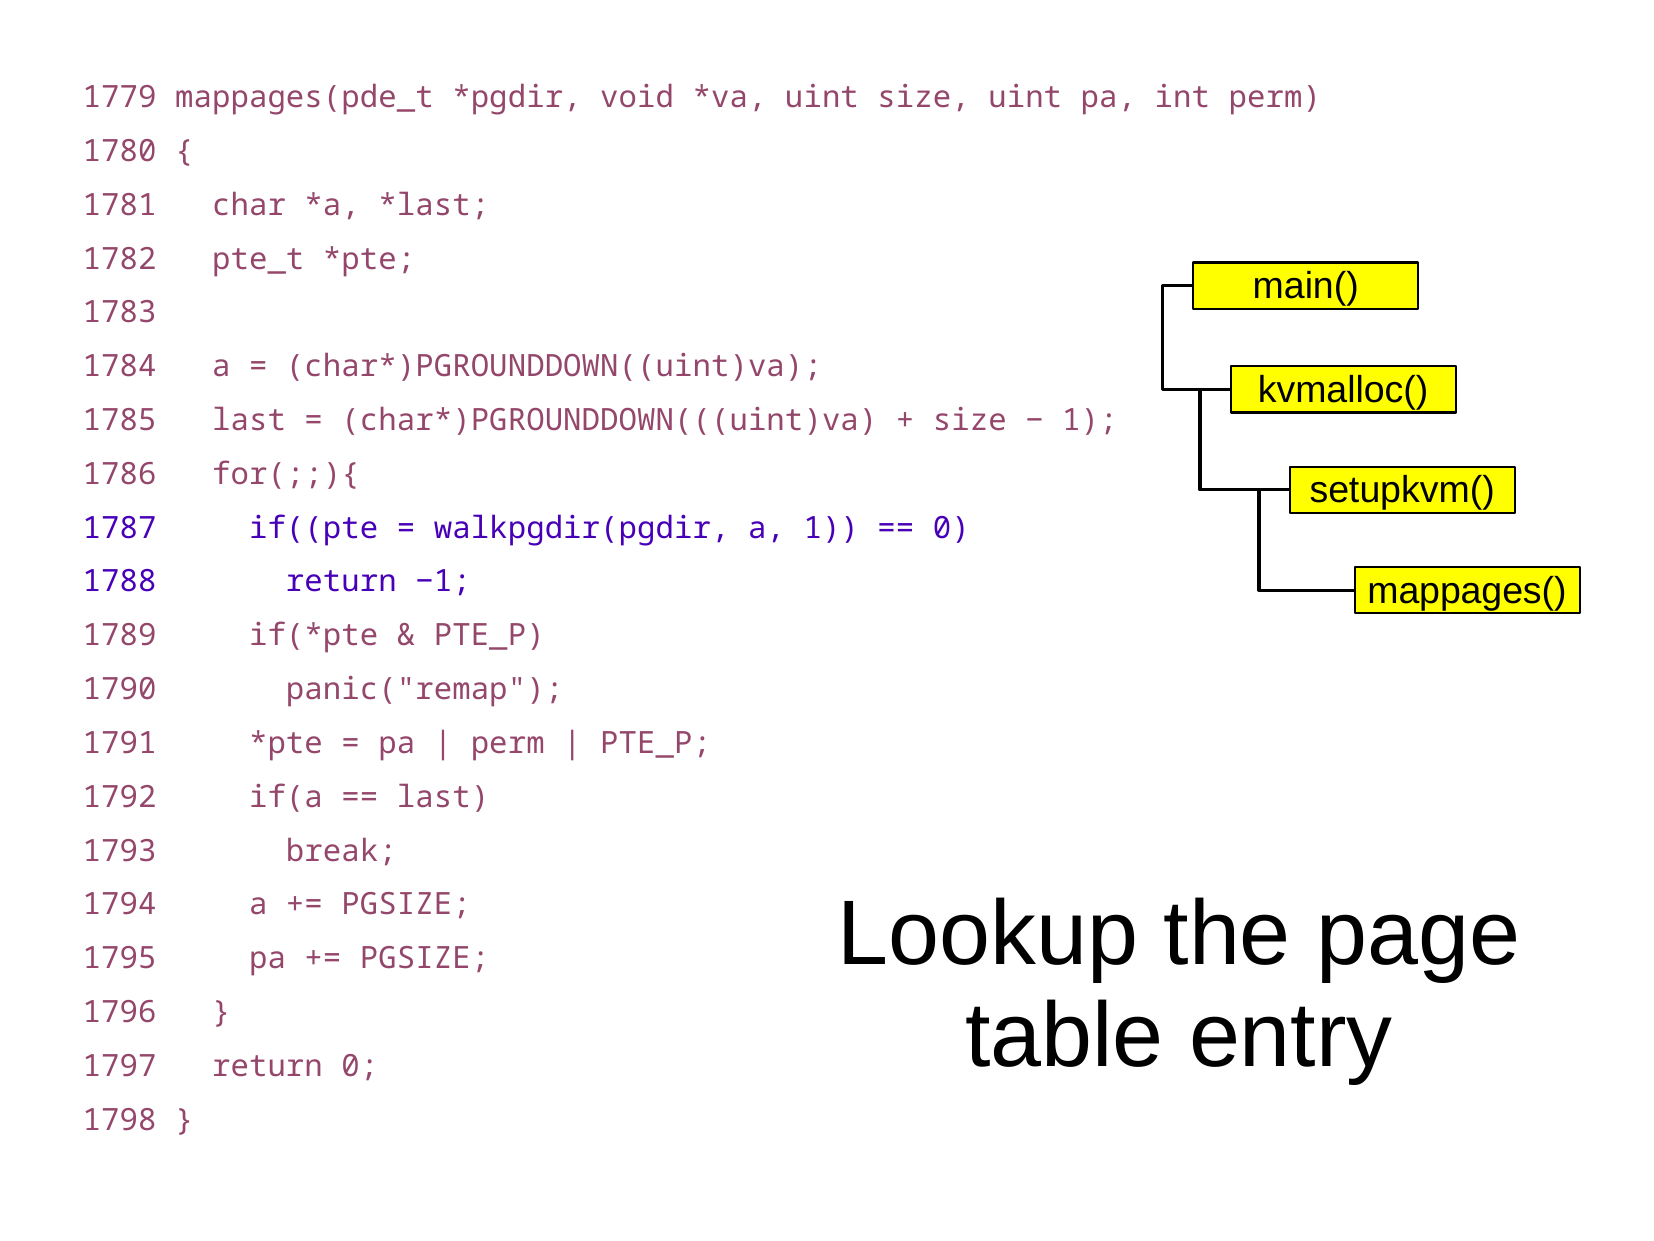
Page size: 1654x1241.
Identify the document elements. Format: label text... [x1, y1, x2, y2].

text_box main() [1193, 262, 1419, 309]
title Lookup the page table entry [787, 880, 1571, 1088]
text_box mappages() [1354, 567, 1580, 614]
list 1779 mappages(pde_t *pgdir, void *va, uint size, uint pa, int perm) 1780 { 1781 char *a, *last; 1782 pte_t *pte; 1783 1784 a = (char*)PGROUNDDOWN((uint)va); 1785 last = (char*)PGROUNDDOWN(((uint)va) + size − 1); 1786 for(;;){ 1787 if((pte = walkpgdir(pgdir, a, 1)) == 0) 1788 return −1; 1789 if(*pte & PTE_P) 1790 panic("remap"); 1791 *pte = pa | perm | PTE_P; 1792 if(a == last) 1793 break; 1794 a += PGSIZE; 1795 pa += PGSIZE; 1796 } 1797 return 0; 1798 } [82, 75, 1571, 1163]
text_box kvmalloc() [1230, 366, 1456, 413]
text_box setupkvm() [1289, 466, 1515, 513]
